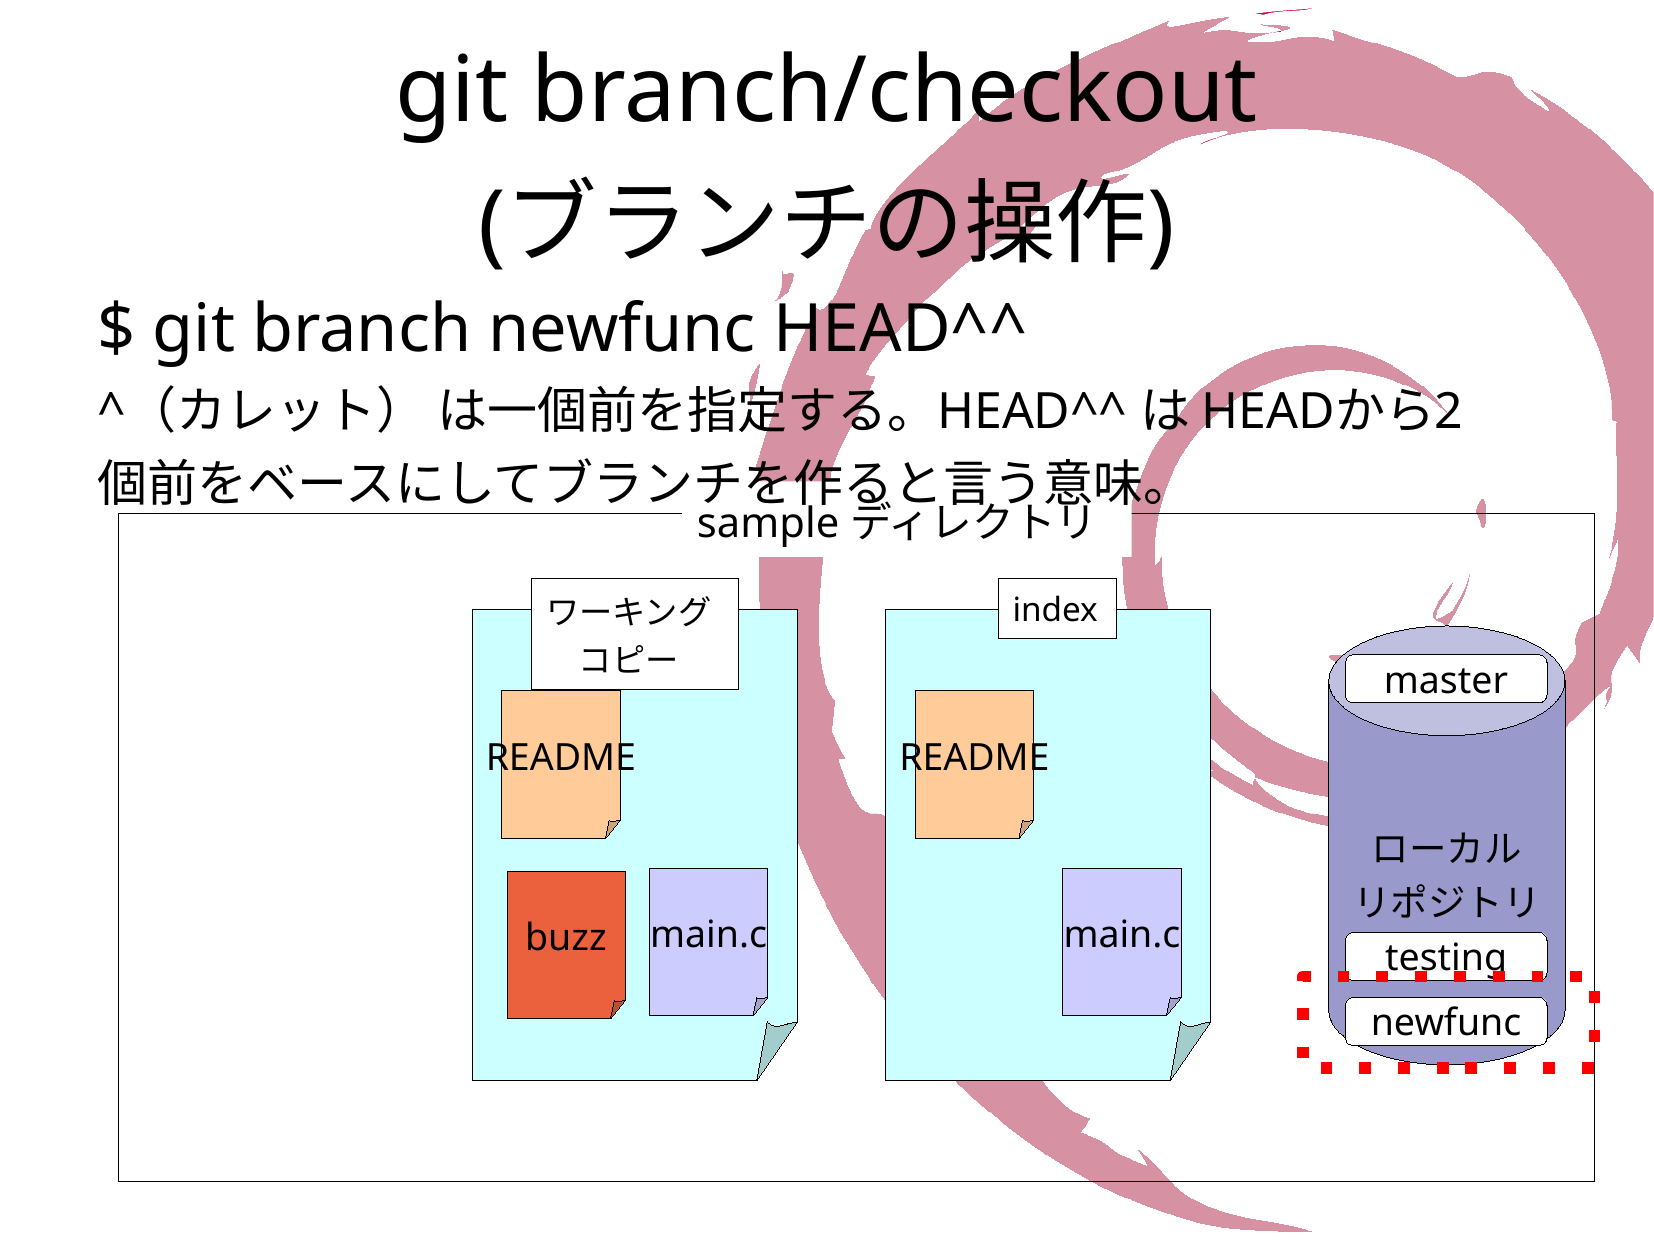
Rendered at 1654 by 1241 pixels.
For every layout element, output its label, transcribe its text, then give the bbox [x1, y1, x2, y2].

text_box README [501, 690, 621, 839]
text_box ワーキング コピー [531, 578, 739, 679]
text_box [885, 609, 1211, 1081]
text_box $ git branch newfunc HEAD^^ ^（カレット） は一個前を指定する。HEAD^^ は HEADから2個前をベースにしてブランチを作ると言う意味。 [82, 272, 1501, 501]
picture [738, 0, 1654, 1241]
text_box [492, 746, 501, 756]
title git branch/checkout (ブランチの操作) [82, 35, 1571, 271]
text_box main.c [649, 868, 768, 1016]
text_box testing [1489, 952, 1501, 968]
text_box [472, 609, 798, 1081]
text_box buzz [507, 871, 626, 1019]
text_box testing [1345, 932, 1548, 981]
text_box index [998, 578, 1117, 637]
text_box main.c [1062, 868, 1182, 1016]
text_box ローカル リポジトリ [1358, 1046, 1536, 1065]
text_box README [915, 690, 1034, 839]
text_box sample ディレクトリ [682, 501, 1132, 550]
text_box ローカル リポジトリ [1328, 681, 1566, 1039]
text_box newfunc [1345, 997, 1548, 1046]
picture [738, 514, 1594, 1181]
text_box master [1345, 654, 1548, 703]
